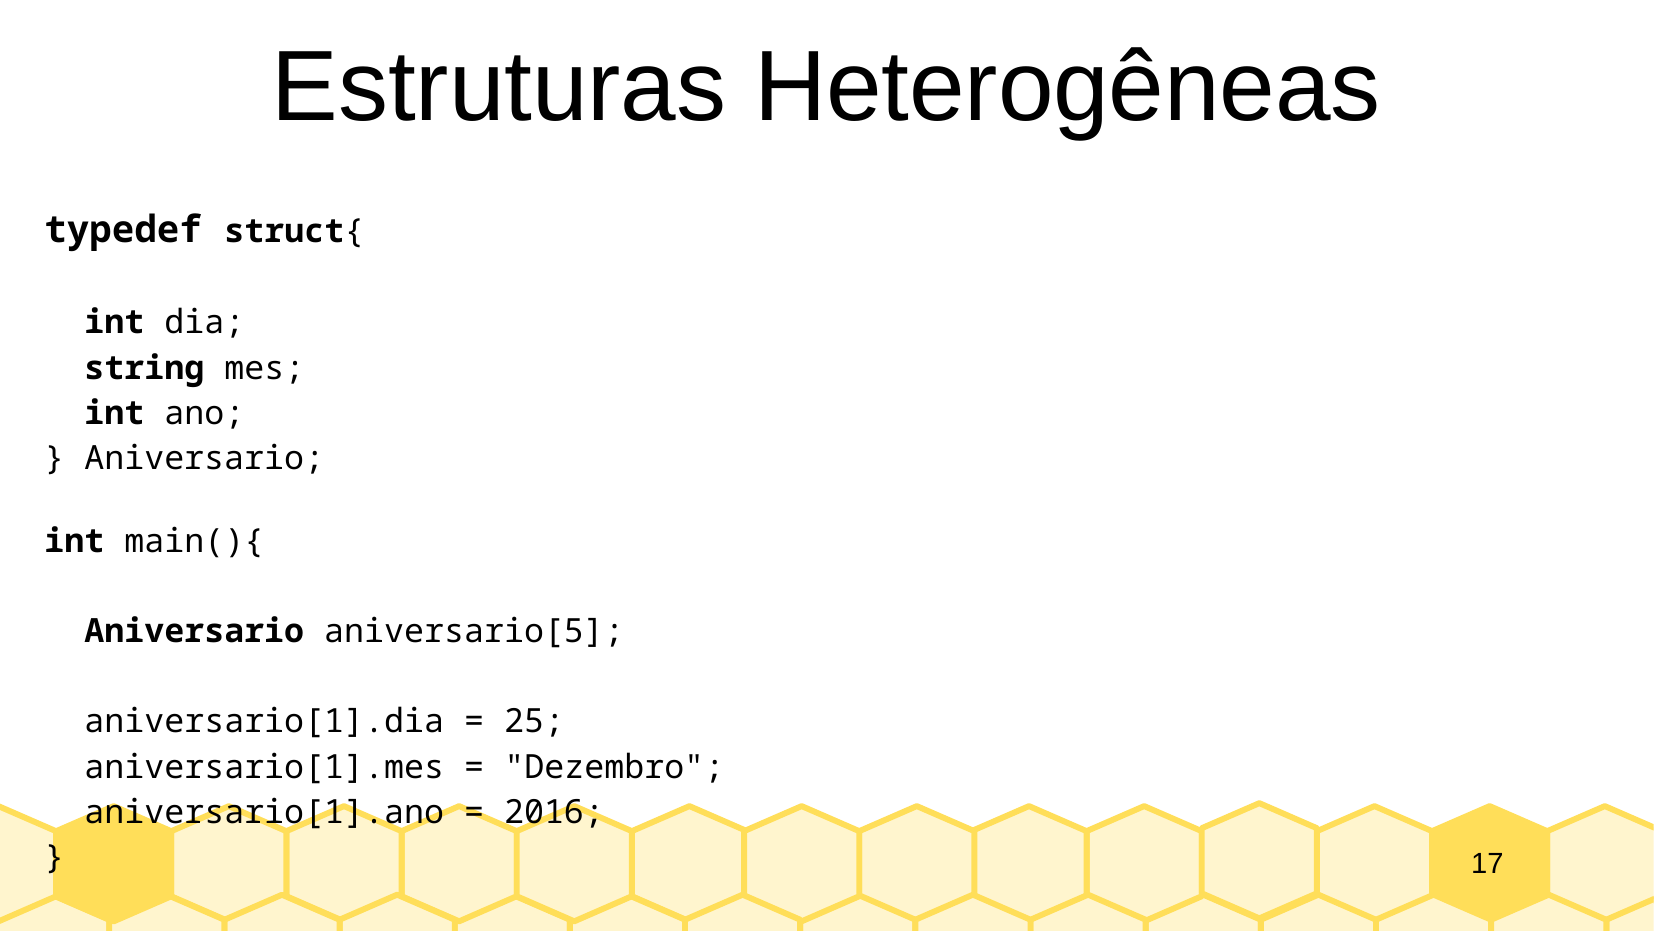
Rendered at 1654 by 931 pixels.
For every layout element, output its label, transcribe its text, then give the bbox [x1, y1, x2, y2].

text_box typedef struct{ int dia; string mes; int ano; } Aniversario; int main(){ Aniversario aniversario[5]; aniversario[1].dia = 25; aniversario[1].mes = "Dezembro"; aniversario[1].ano = 2016; } [29, 194, 1595, 756]
title Estruturas Heterogêneas [29, 11, 1625, 160]
